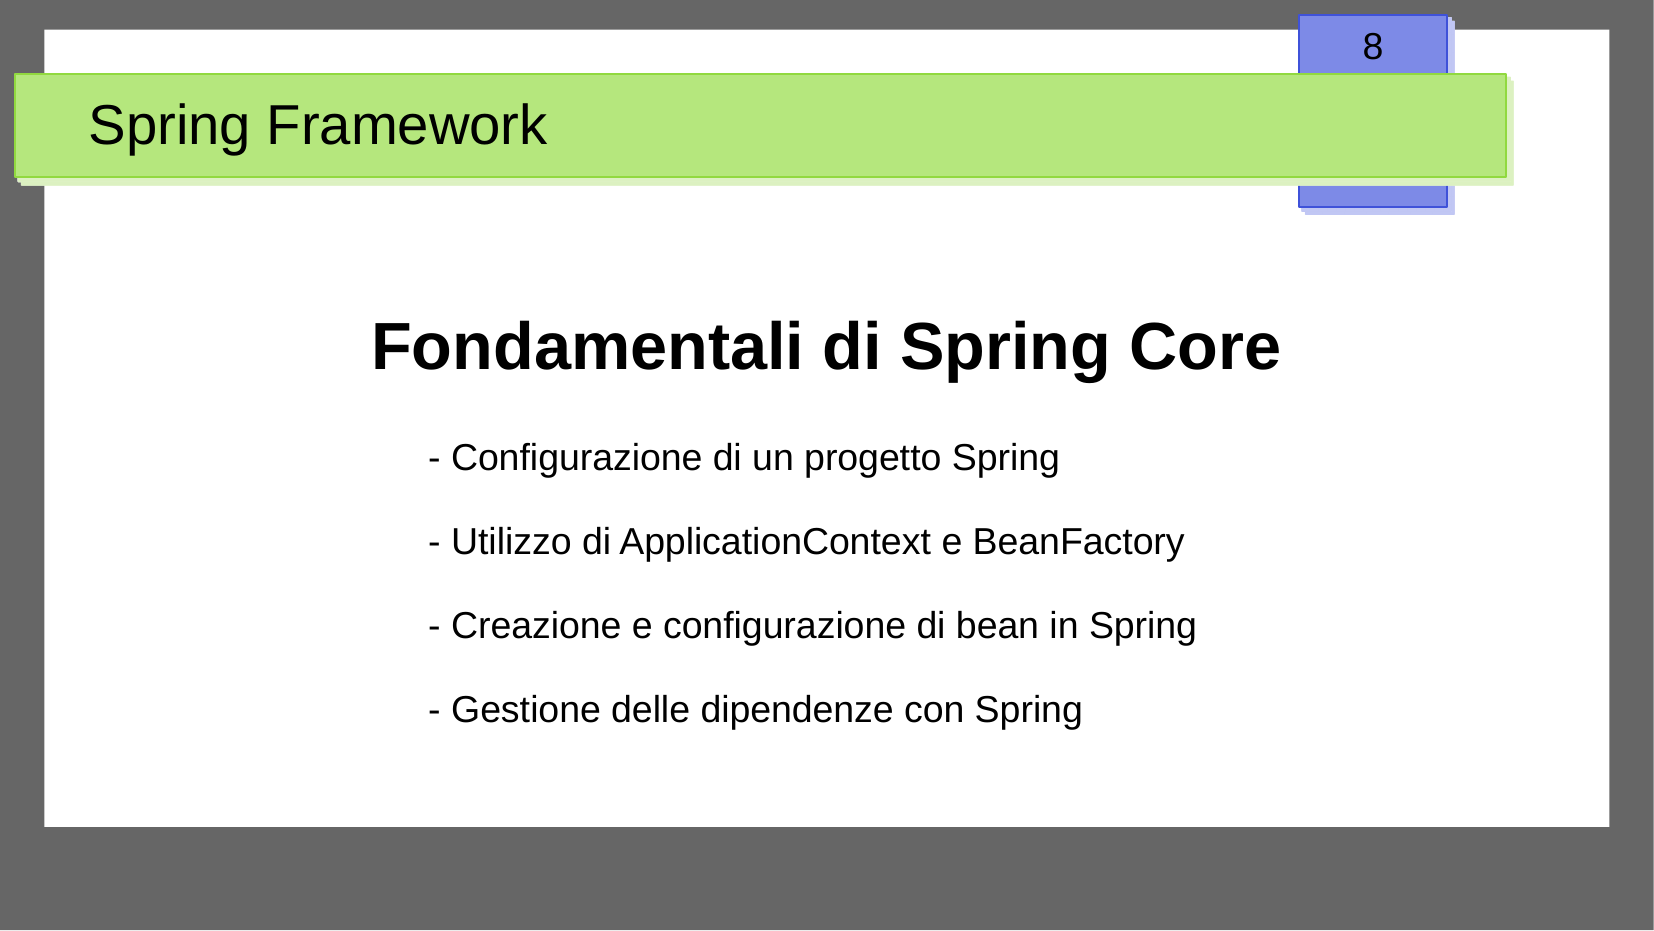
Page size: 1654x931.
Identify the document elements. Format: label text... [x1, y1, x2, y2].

text_box <number> [1272, 18, 1474, 74]
text_box Fondamentali di Spring Core [88, 221, 1565, 473]
text_box - Configurazione di un progetto Spring - Utilizzo di ApplicationContext e BeanFactory - Creazione e configurazione di bean in Spring - Gestione delle dipendenze con Spring [413, 429, 1213, 739]
title Spring Framework [88, 73, 1506, 178]
